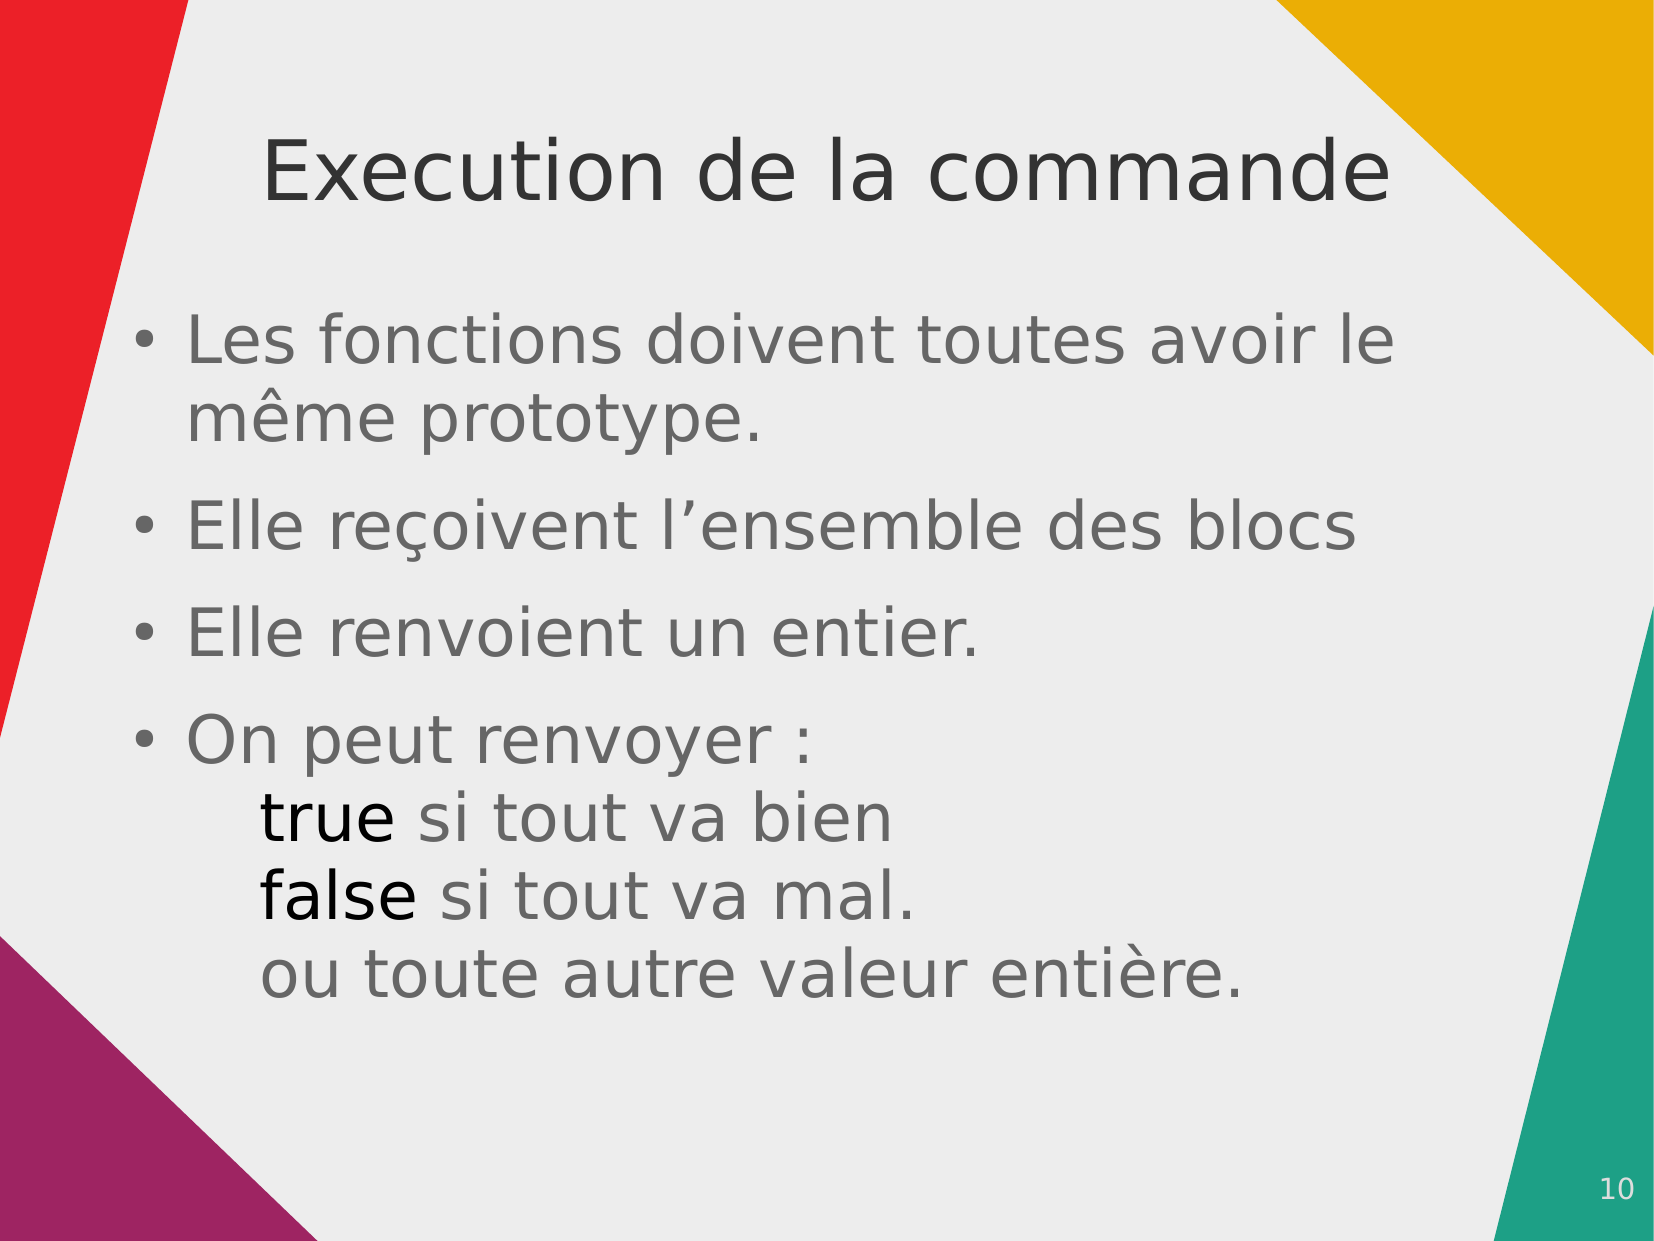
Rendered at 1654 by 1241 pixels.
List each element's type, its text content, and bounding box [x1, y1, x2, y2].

list Les fonctions doivent toutes avoir le même prototype. Elle reçoivent l’ensemble des blocs Elle renvoient un entier. On peut renvoyer : true si tout va bien false si tout va mal. ou toute autre valeur entière. [114, 302, 1539, 1033]
title Execution de la commande [114, 73, 1539, 271]
